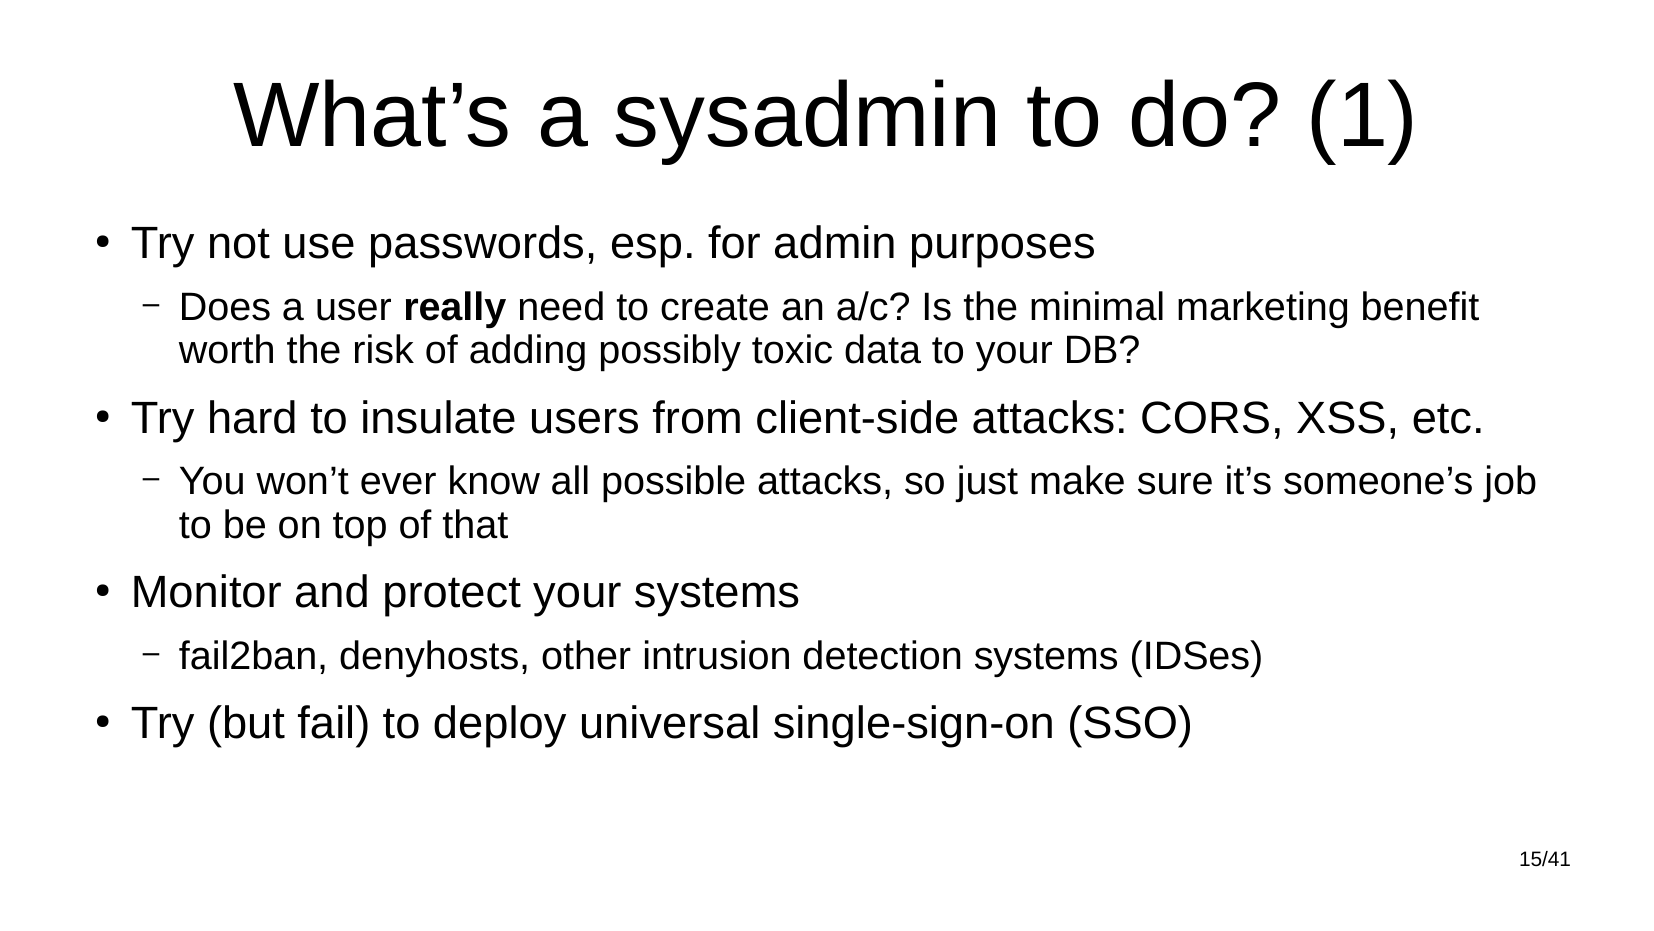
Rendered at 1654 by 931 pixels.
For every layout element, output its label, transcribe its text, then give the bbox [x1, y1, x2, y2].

list Try not use passwords, esp. for admin purposes Does a user really need to create an a/c? Is the minimal marketing benefit worth the risk of adding possibly toxic data to your DB? Try hard to insulate users from client-side attacks: CORS, XSS, etc. You won’t ever know all possible attacks, so just make sure it’s someone’s job to be on top of that Monitor and protect your systems fail2ban, denyhosts, other intrusion detection systems (IDSes) Try (but fail) to deploy universal single-sign-on (SSO) [82, 217, 1571, 758]
title What’s a sysadmin to do? (1) [82, 37, 1571, 193]
